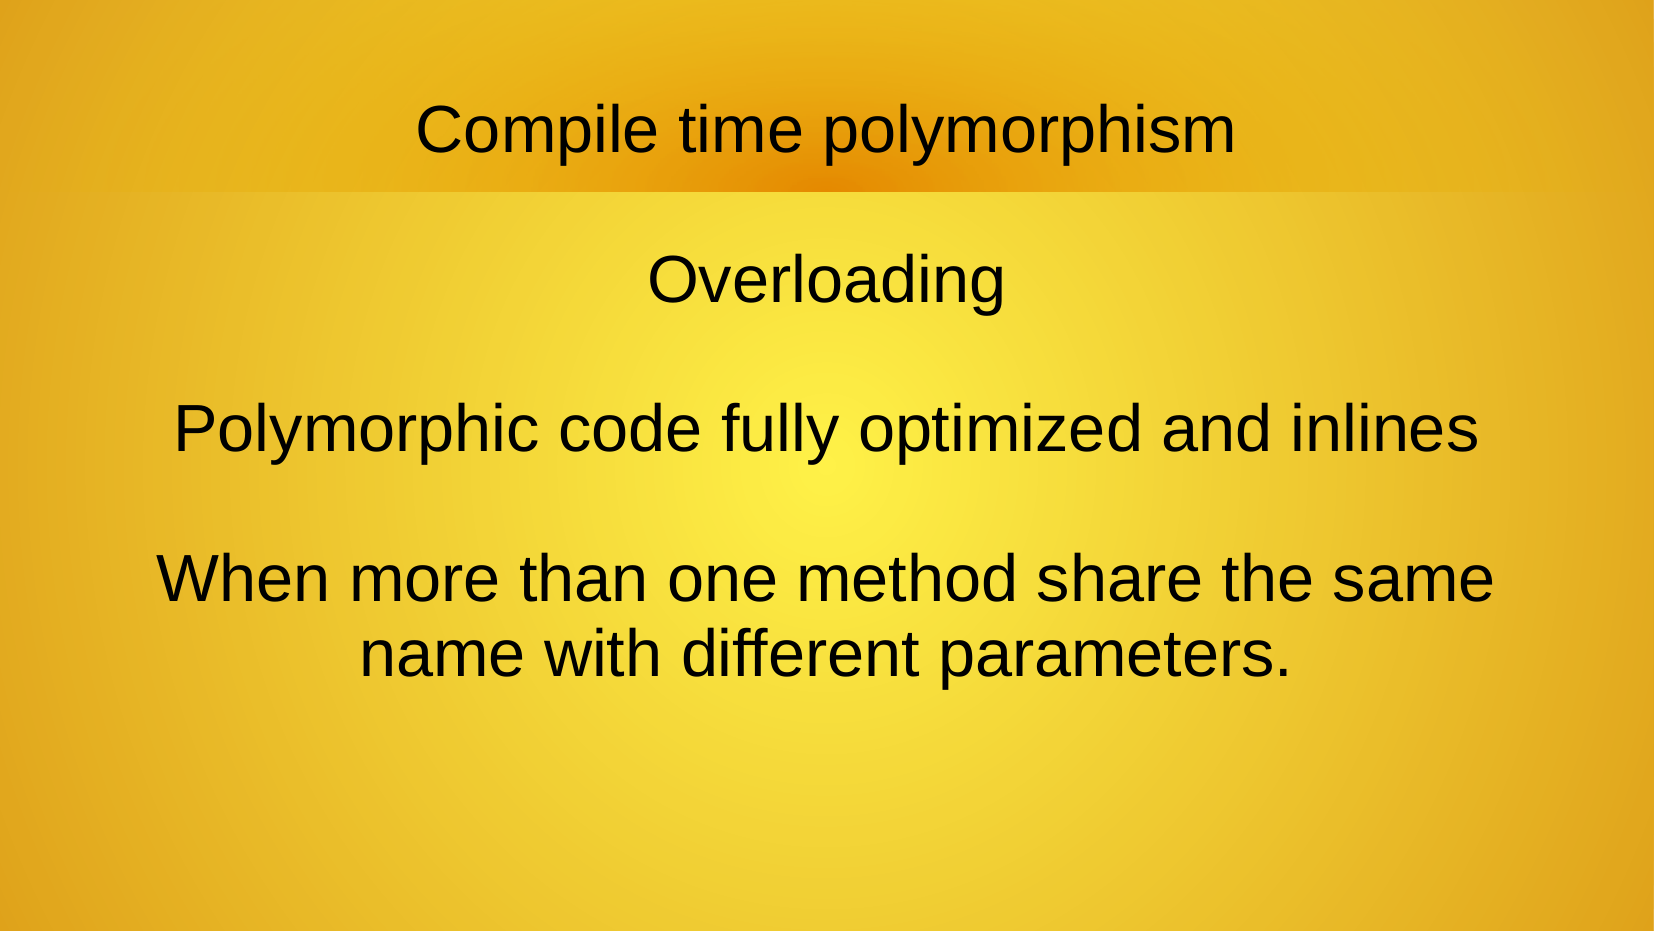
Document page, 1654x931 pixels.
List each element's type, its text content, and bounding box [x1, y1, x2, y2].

subtitle Compile time polymorphism Overloading Polymorphic code fully optimized and inlines When more than one method share the same name with different parameters. [82, 35, 1571, 748]
